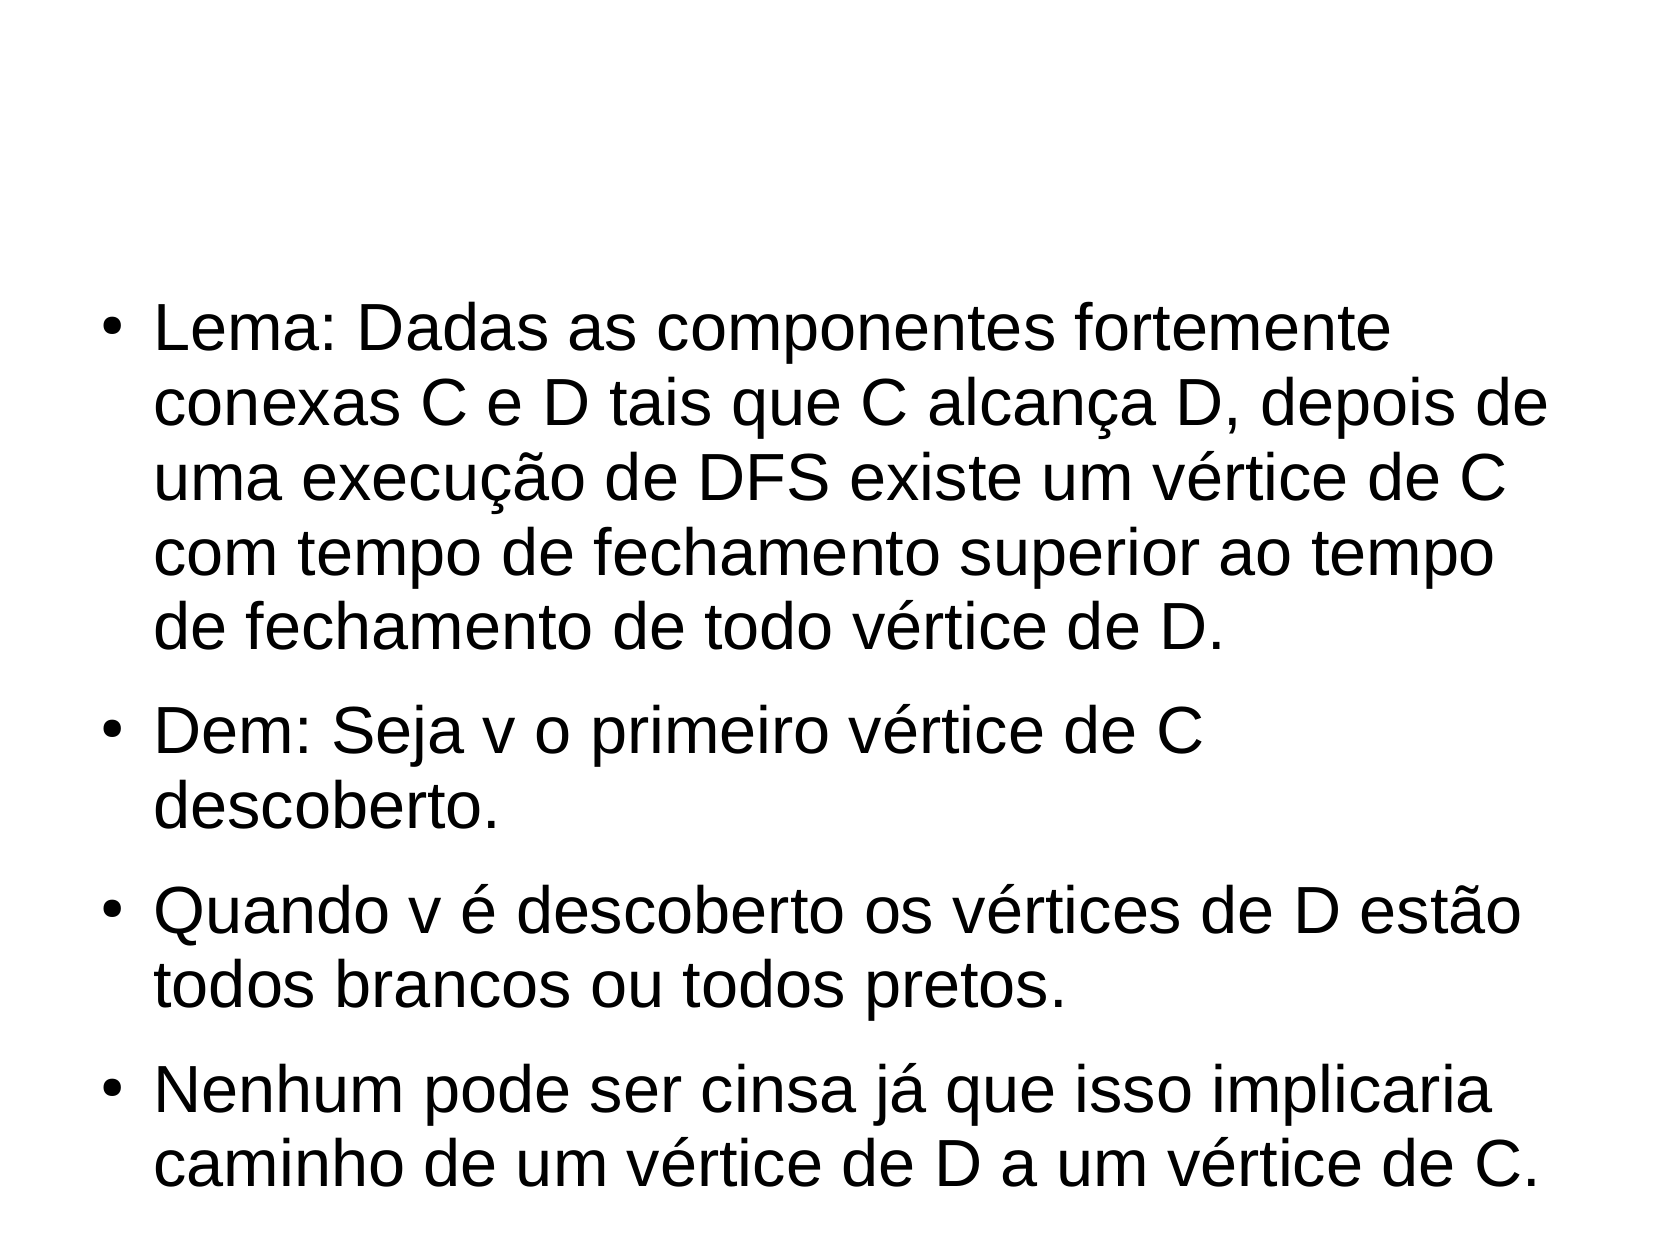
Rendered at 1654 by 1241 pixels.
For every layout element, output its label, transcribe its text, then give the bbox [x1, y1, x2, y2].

list Lema: Dadas as componentes fortemente conexas C e D tais que C alcança D, depois de uma execução de DFS existe um vértice de C com tempo de fechamento superior ao tempo de fechamento de todo vértice de D. Dem: Seja v o primeiro vértice de C descoberto. Quando v é descoberto os vértices de D estão todos brancos ou todos pretos. Nenhum pode ser cinsa já que isso implicaria caminho de um vértice de D a um vértice de C. [82, 290, 1571, 1202]
